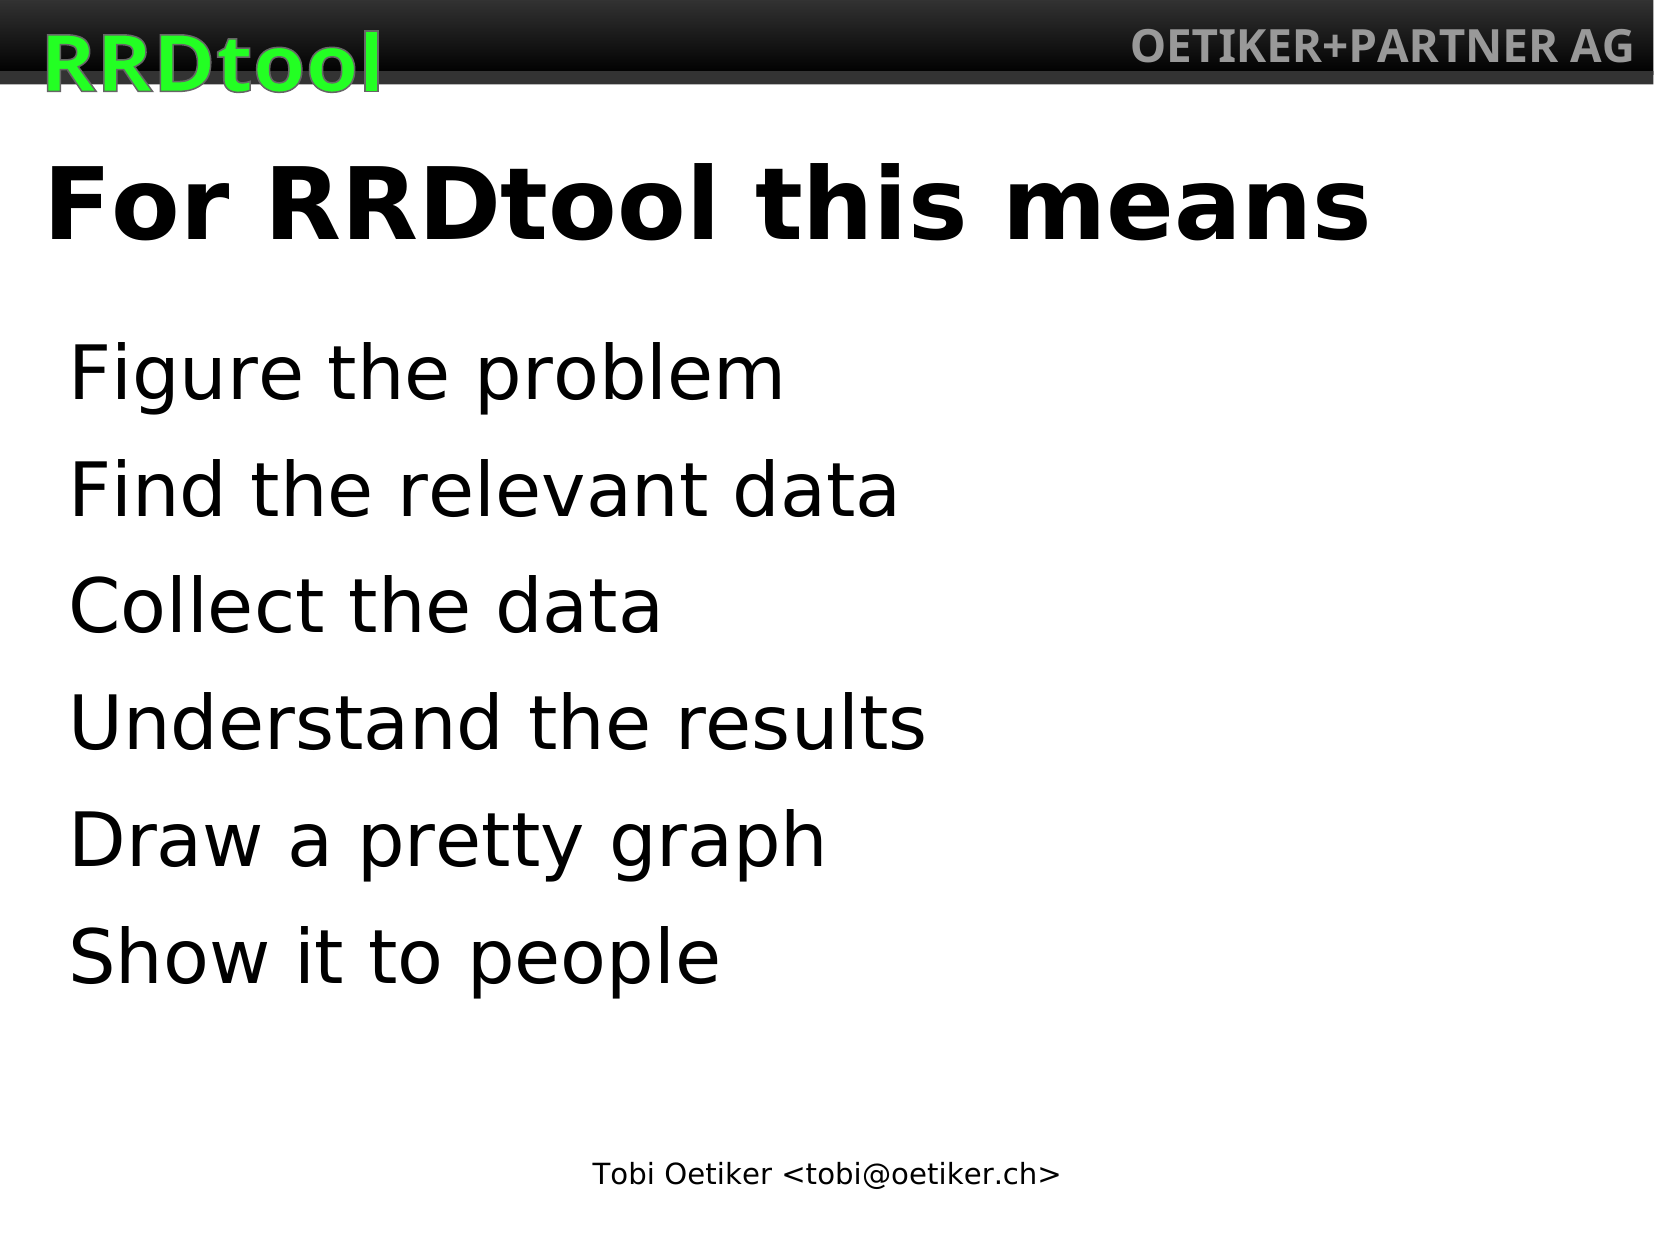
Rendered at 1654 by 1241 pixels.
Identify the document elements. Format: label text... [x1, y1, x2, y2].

list Figure the problem Find the relevant data Collect the data Understand the results Draw a pretty graph Show it to people [50, 329, 1571, 1099]
title For RRDtool this means [43, 132, 1582, 277]
